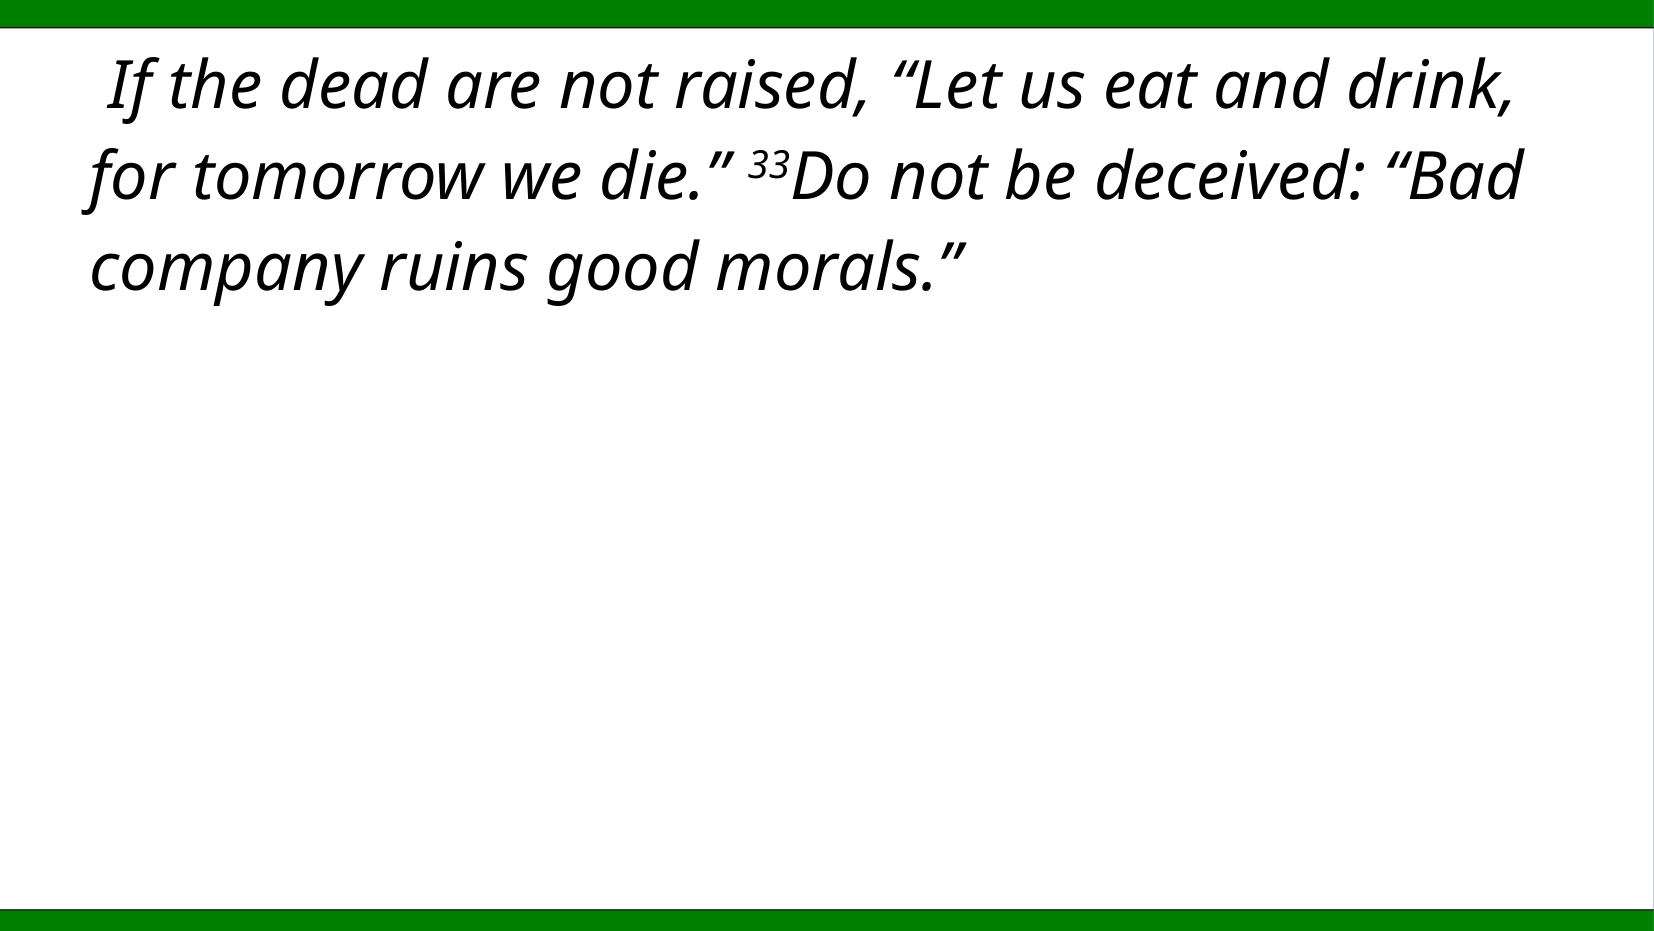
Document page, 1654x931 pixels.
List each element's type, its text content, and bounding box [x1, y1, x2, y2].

text_box If the dead are not raised, “Let us eat and drink, for tomorrow we die.” 33Do not be deceived: “Bad company ruins good morals.” [75, 30, 1576, 312]
picture [0, 0, 1654, 931]
